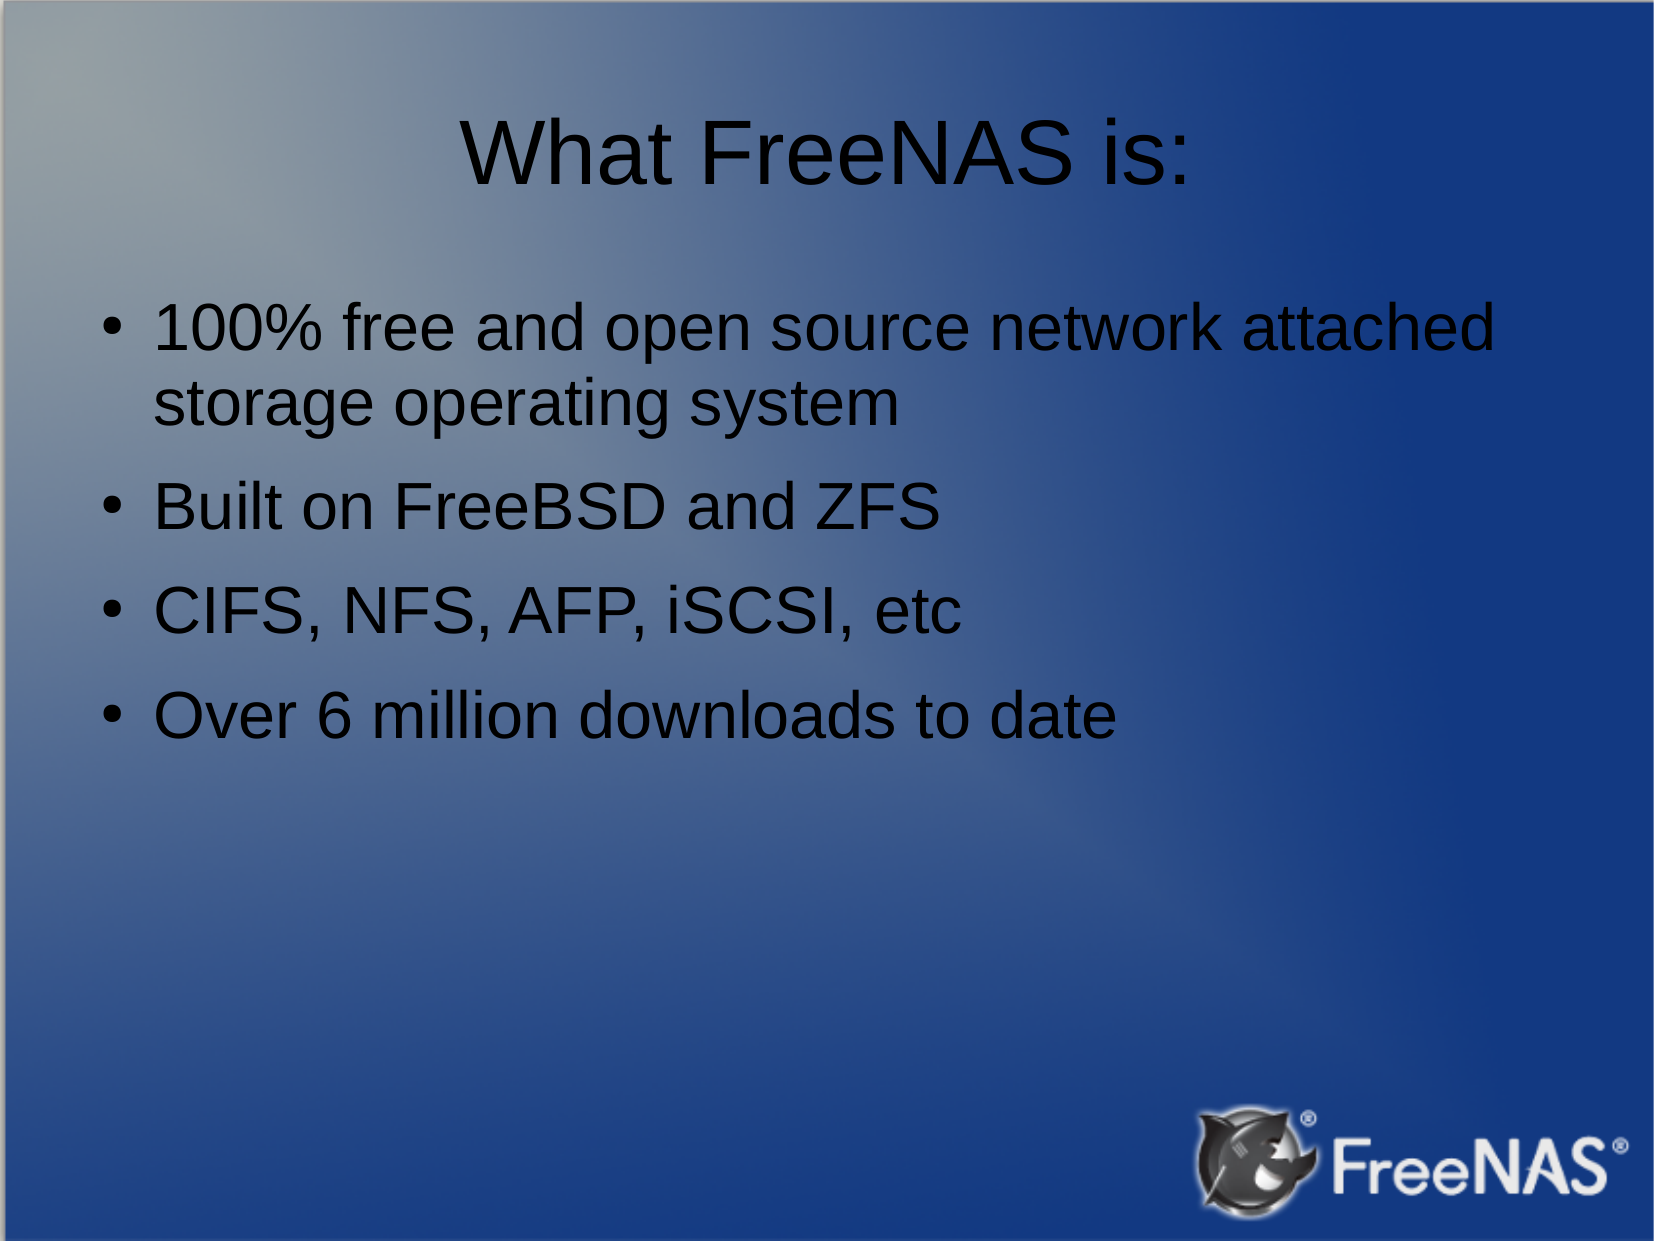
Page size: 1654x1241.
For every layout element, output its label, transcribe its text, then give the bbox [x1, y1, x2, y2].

title What FreeNAS is: [82, 49, 1571, 257]
list 100% free and open source network attached storage operating system Built on FreeBSD and ZFS CIFS, NFS, AFP, iSCSI, etc Over 6 million downloads to date [82, 290, 1571, 1010]
picture [0, 0, 1654, 1241]
